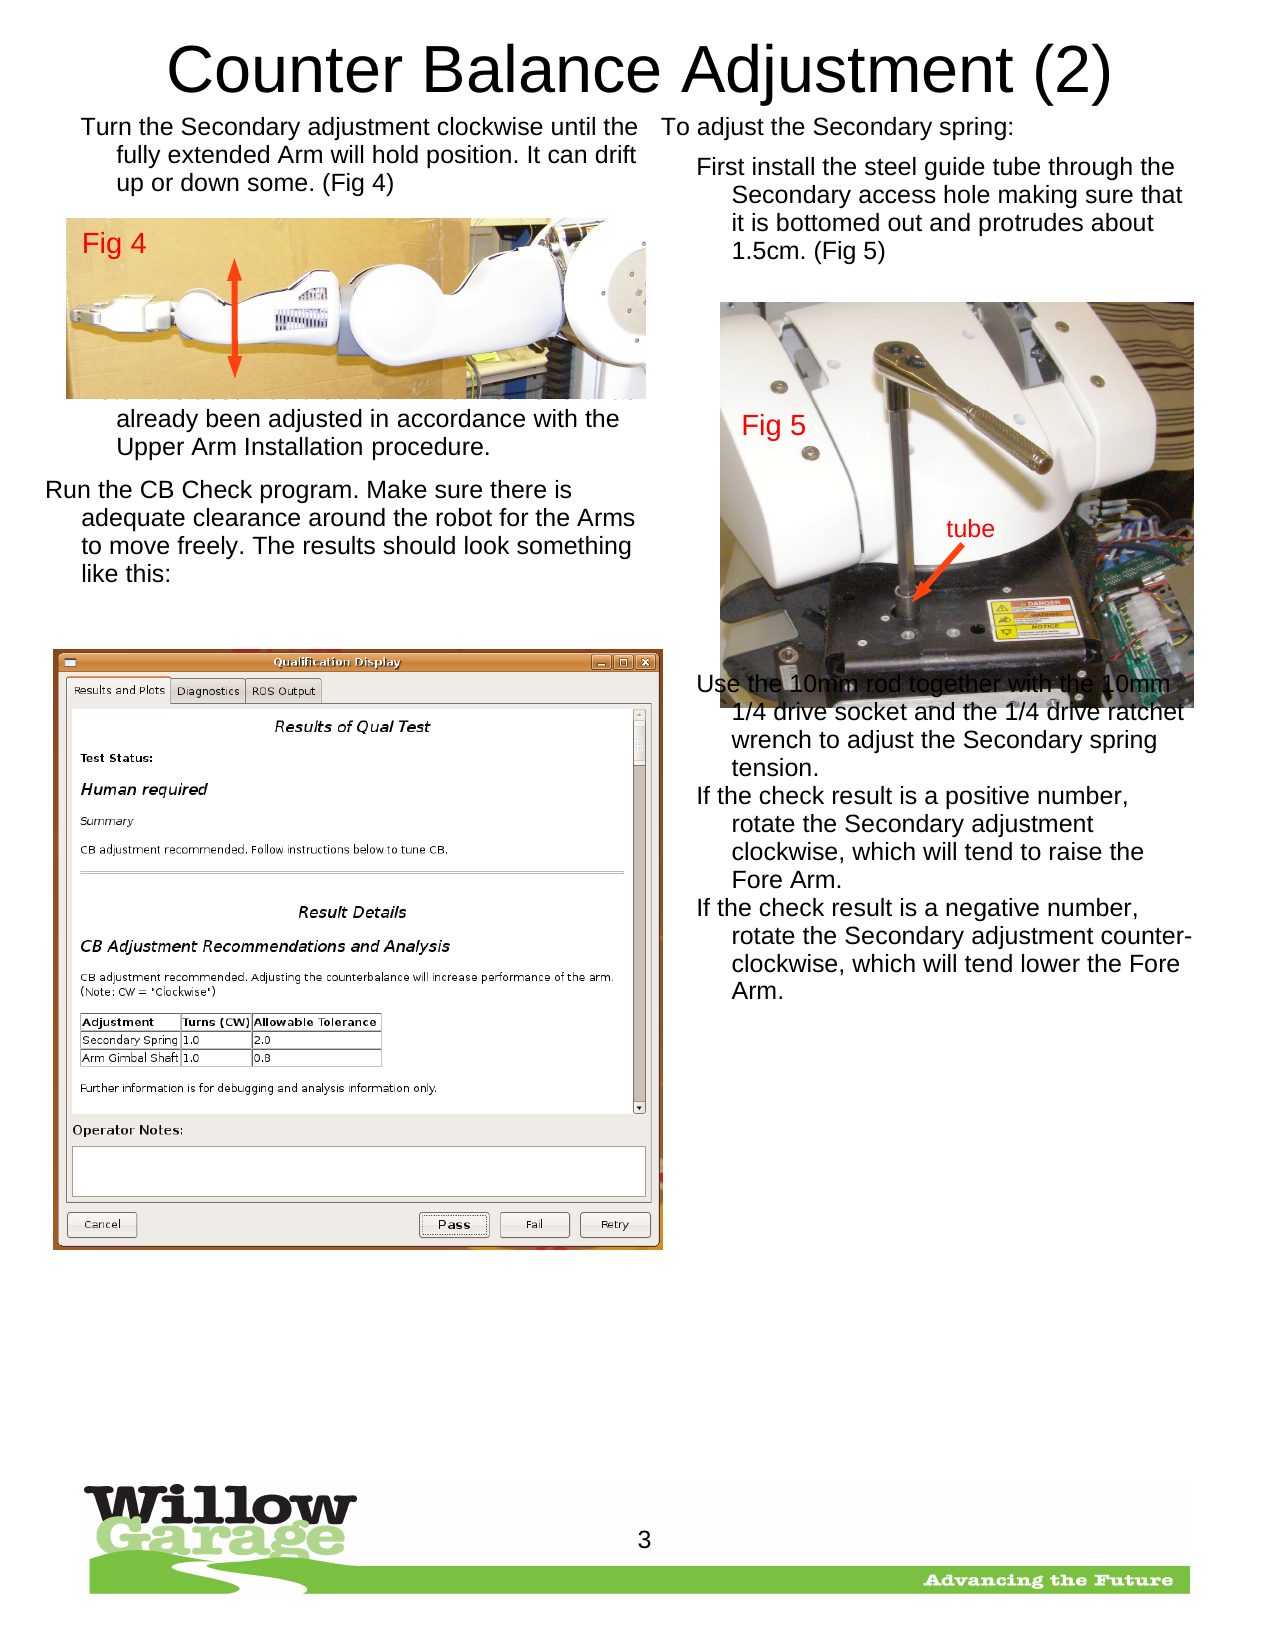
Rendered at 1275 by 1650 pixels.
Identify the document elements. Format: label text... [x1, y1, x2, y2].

text_box Fig 5 [726, 401, 822, 453]
text_box tube [931, 507, 1083, 554]
list To adjust the Secondary spring: First install the steel guide tube through the Secondary access hole making sure that it is bottomed out and protrudes about 1.5cm. (Fig 5) Use the 10mm rod together with the 10mm 1/4 drive socket and the 1/4 drive ratchet wrench to adjust the Secondary spring tension. If the check result is a positive number, rotate the Secondary adjustment clockwise, which will tend to raise the Fore Arm. If the check result is a negative number, rotate the Secondary adjustment counter-clockwise, which will tend lower the Fore Arm. [660, 112, 1196, 1107]
list Turn the Secondary adjustment clockwise until the fully extended Arm will hold position. It can drift up or down some. (Fig 4) Note: It is assumed that the Arm Gimbal Shaft has already been adjusted in accordance with the Upper Arm Installation procedure. Run the CB Check program. Make sure there is adequate clearance around the robot for the Arms to move freely. The results should look something like this: [45, 112, 660, 1075]
picture [84, 1484, 1190, 1594]
picture [66, 218, 646, 399]
text_box Fig 4 [67, 219, 194, 271]
picture [53, 649, 663, 1250]
title Counter Balance Adjustment (2) [84, 18, 1190, 112]
